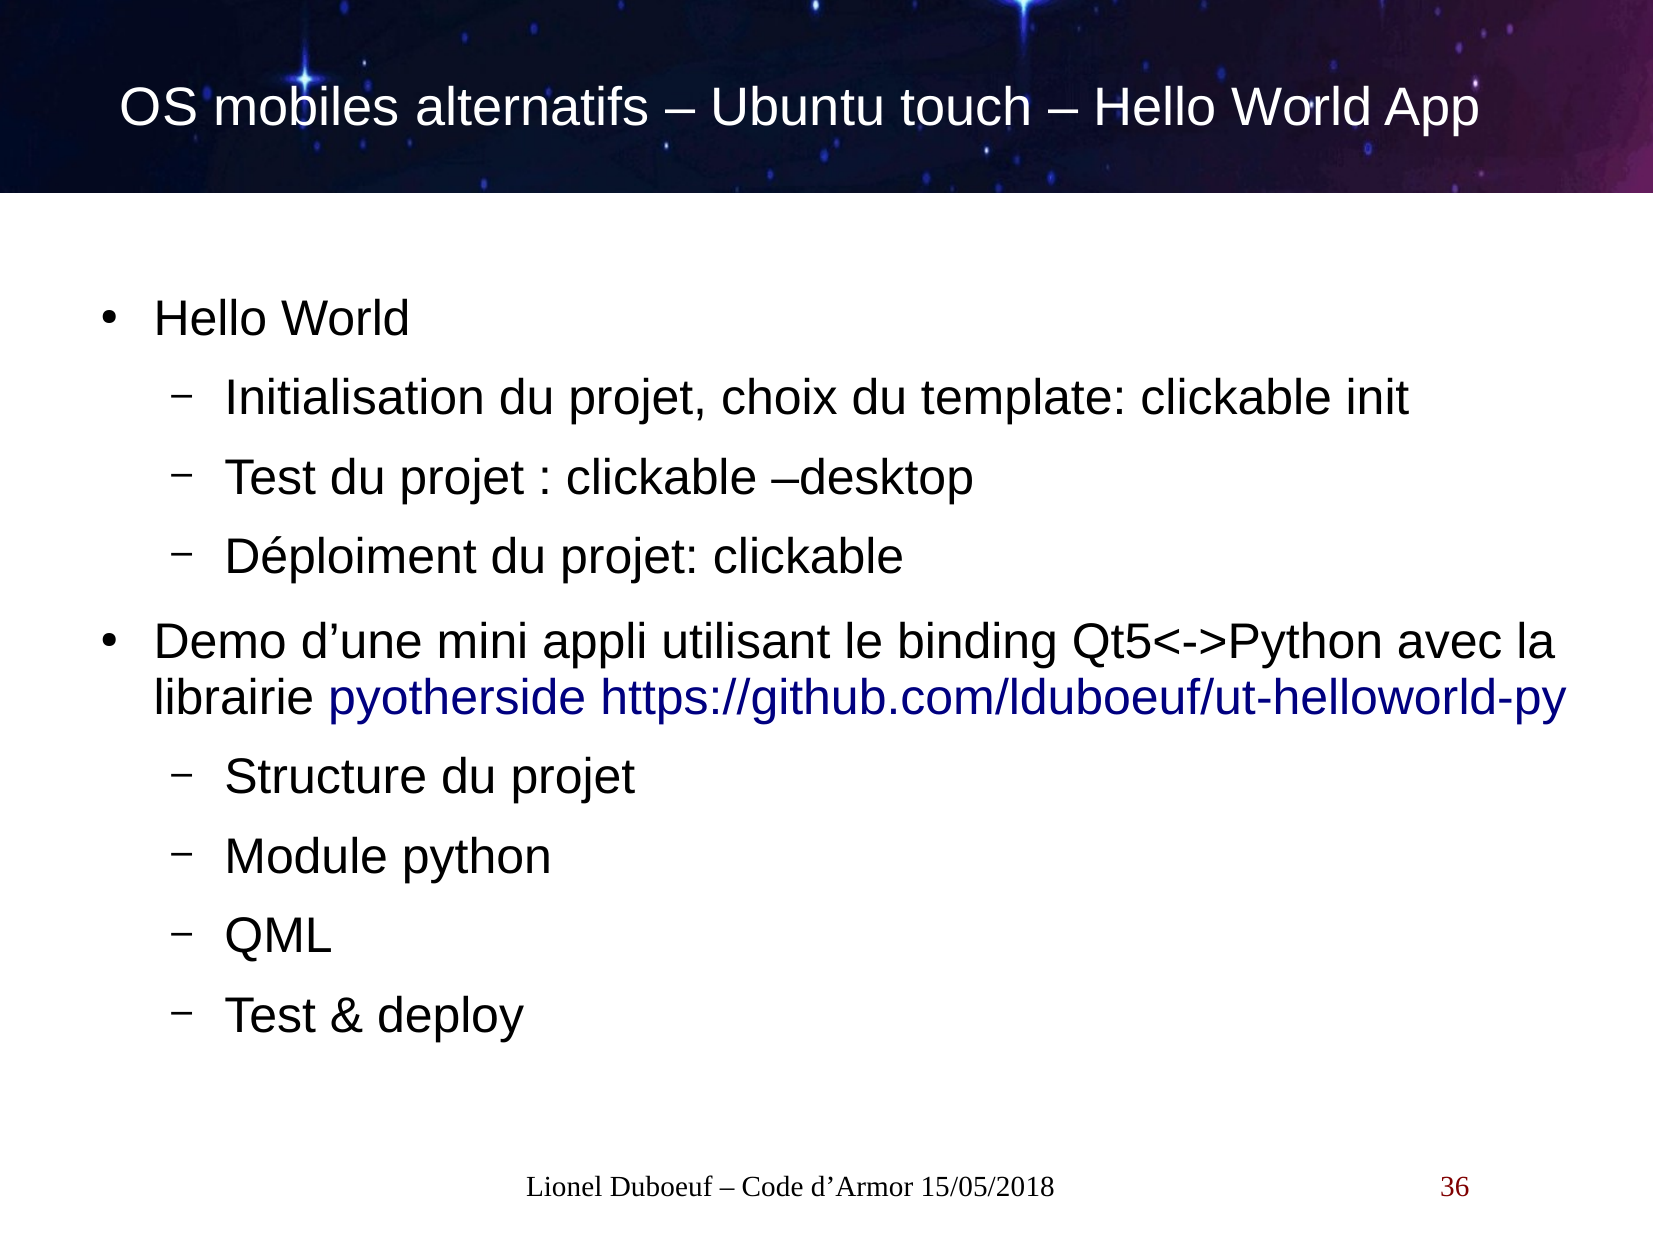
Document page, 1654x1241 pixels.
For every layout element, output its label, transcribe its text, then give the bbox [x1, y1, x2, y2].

picture [0, 0, 1653, 193]
title OS mobiles alternatifs – Ubuntu touch – Hello World App [57, 2, 1546, 211]
list Hello World Initialisation du projet, choix du template: clickable init Test du projet : clickable –desktop Déploiment du projet: clickable Demo d’une mini appli utilisant le binding Qt5<->Python avec la librairie pyotherside https://github.com/lduboeuf/ut-helloworld-py Structure du projet Module python QML Test & deploy [82, 290, 1576, 1126]
